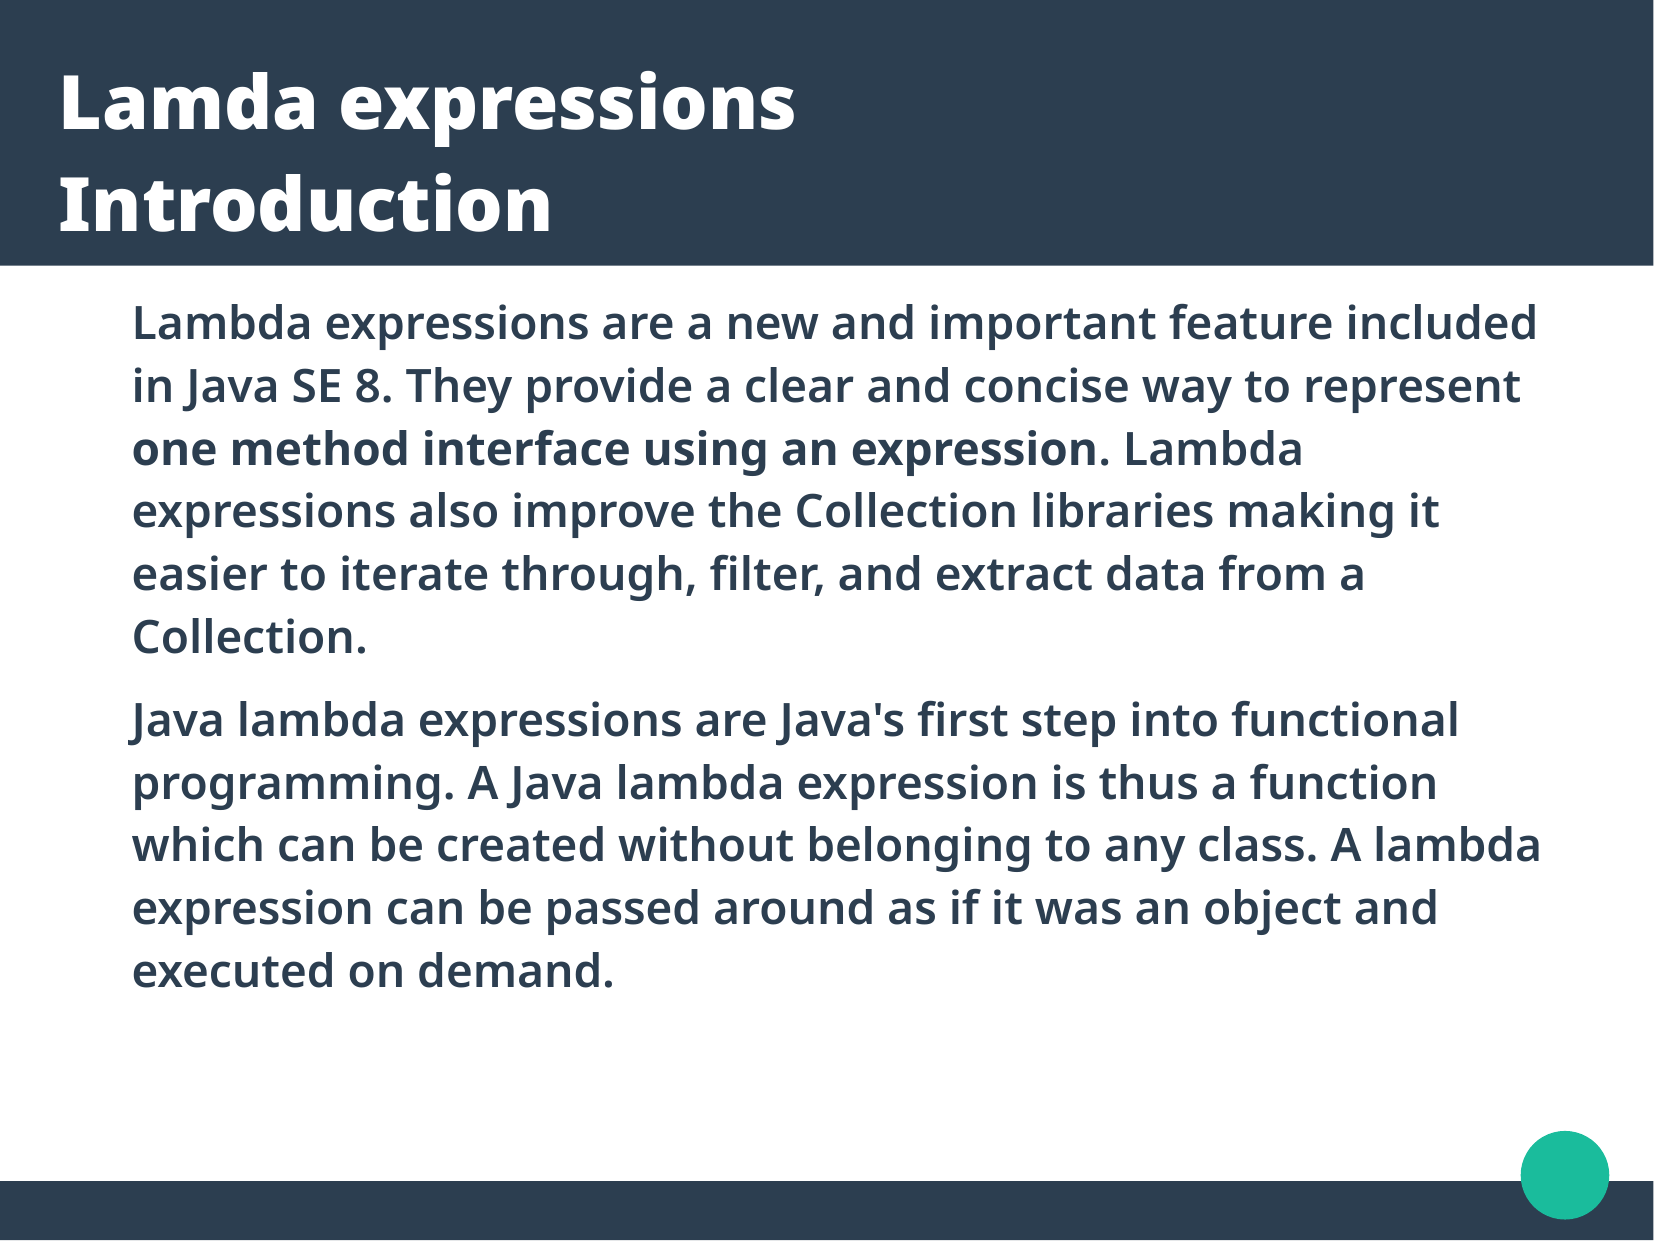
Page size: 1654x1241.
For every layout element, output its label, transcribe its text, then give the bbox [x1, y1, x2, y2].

list Lambda expressions are a new and important feature included in Java SE 8. They provide a clear and concise way to represent one method interface using an expression. Lambda expressions also improve the Collection libraries making it easier to iterate through, filter, and extract data from a Collection. Java lambda expressions are Java's first step into functional programming. A Java lambda expression is thus a function which can be created without belonging to any class. A lambda expression can be passed around as if it was an object and executed on demand. [82, 290, 1571, 1010]
title Lamda expressions Introduction [59, 49, 1595, 207]
